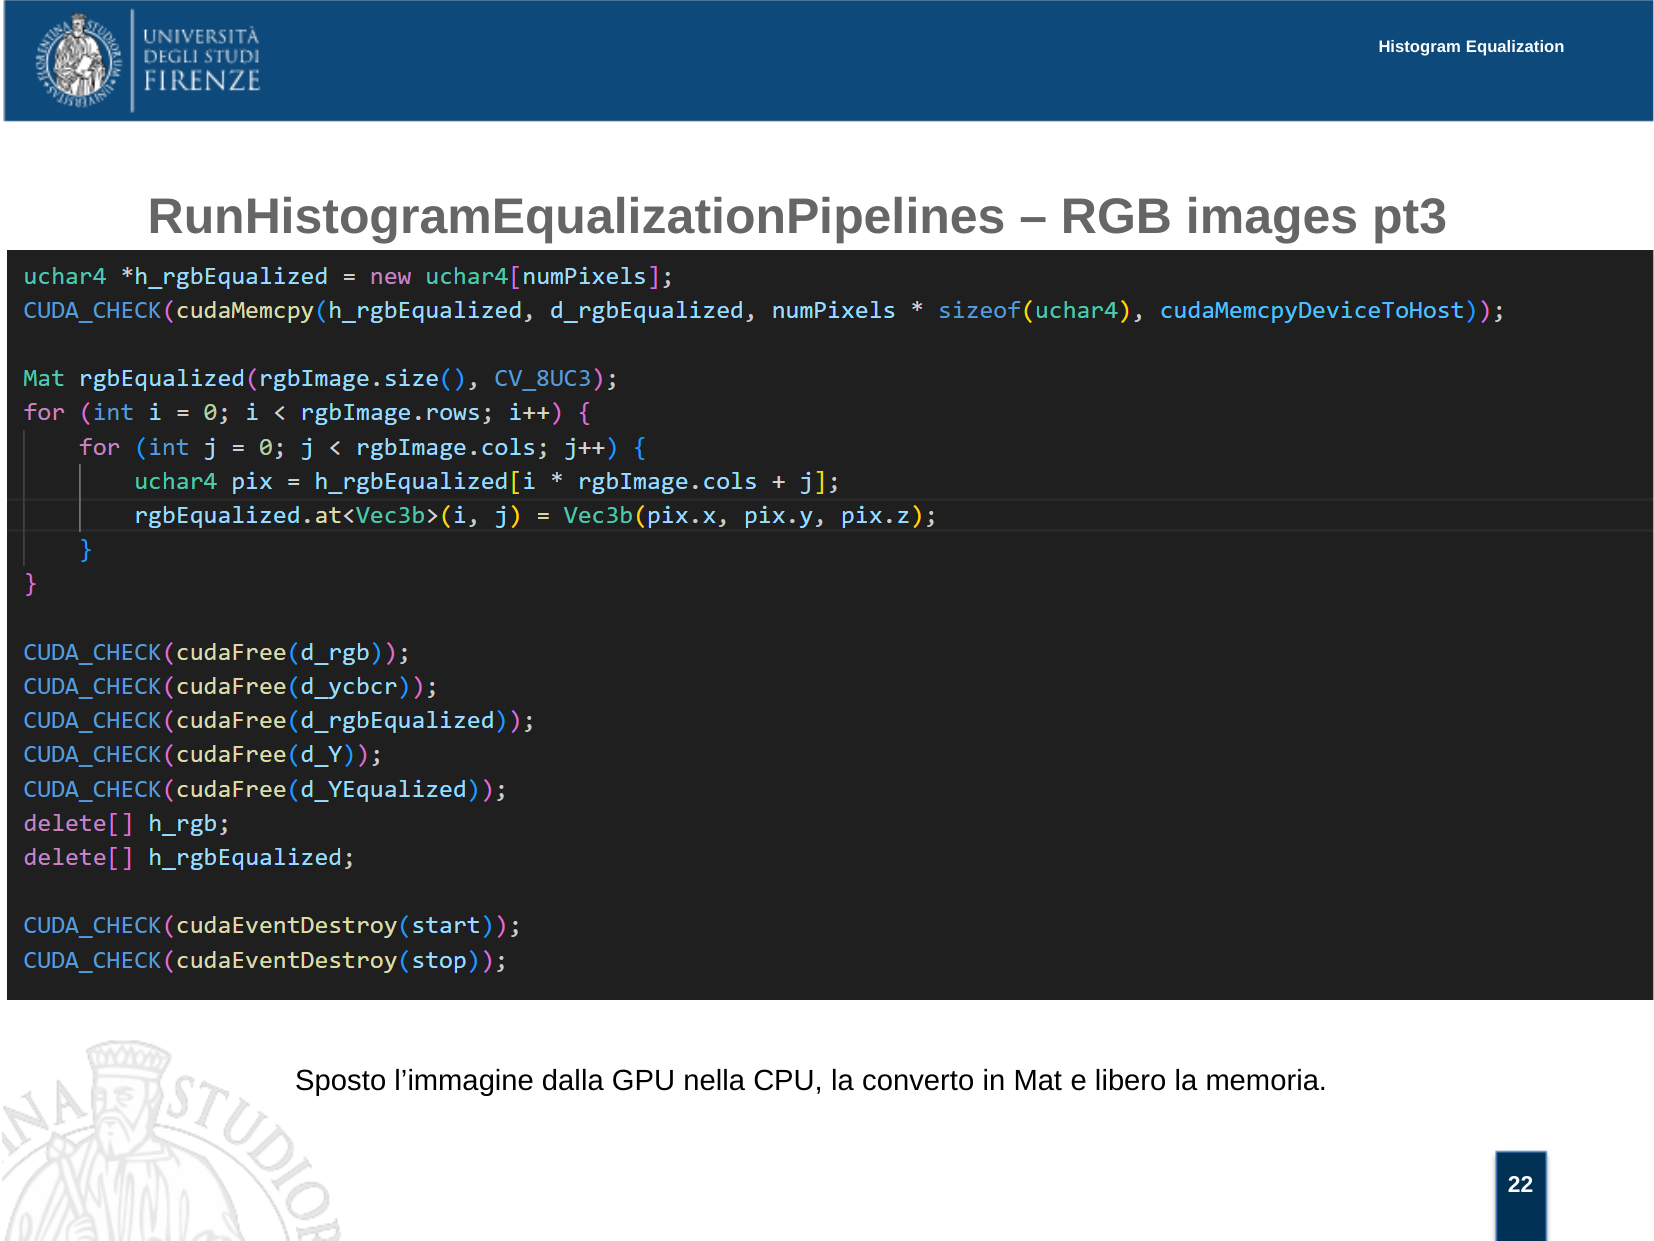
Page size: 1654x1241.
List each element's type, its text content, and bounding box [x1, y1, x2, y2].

text_box Histogram Equalization [685, 13, 1565, 118]
text_box Sposto l’immagine dalla GPU nella CPU, la converto in Mat e libero la memoria. [295, 1000, 1359, 1217]
picture [2, 0, 1654, 1241]
text_box RunHistogramEqualizationPipelines – RGB images pt3 [147, 118, 1601, 250]
text_box 22 [1505, 1160, 1536, 1208]
